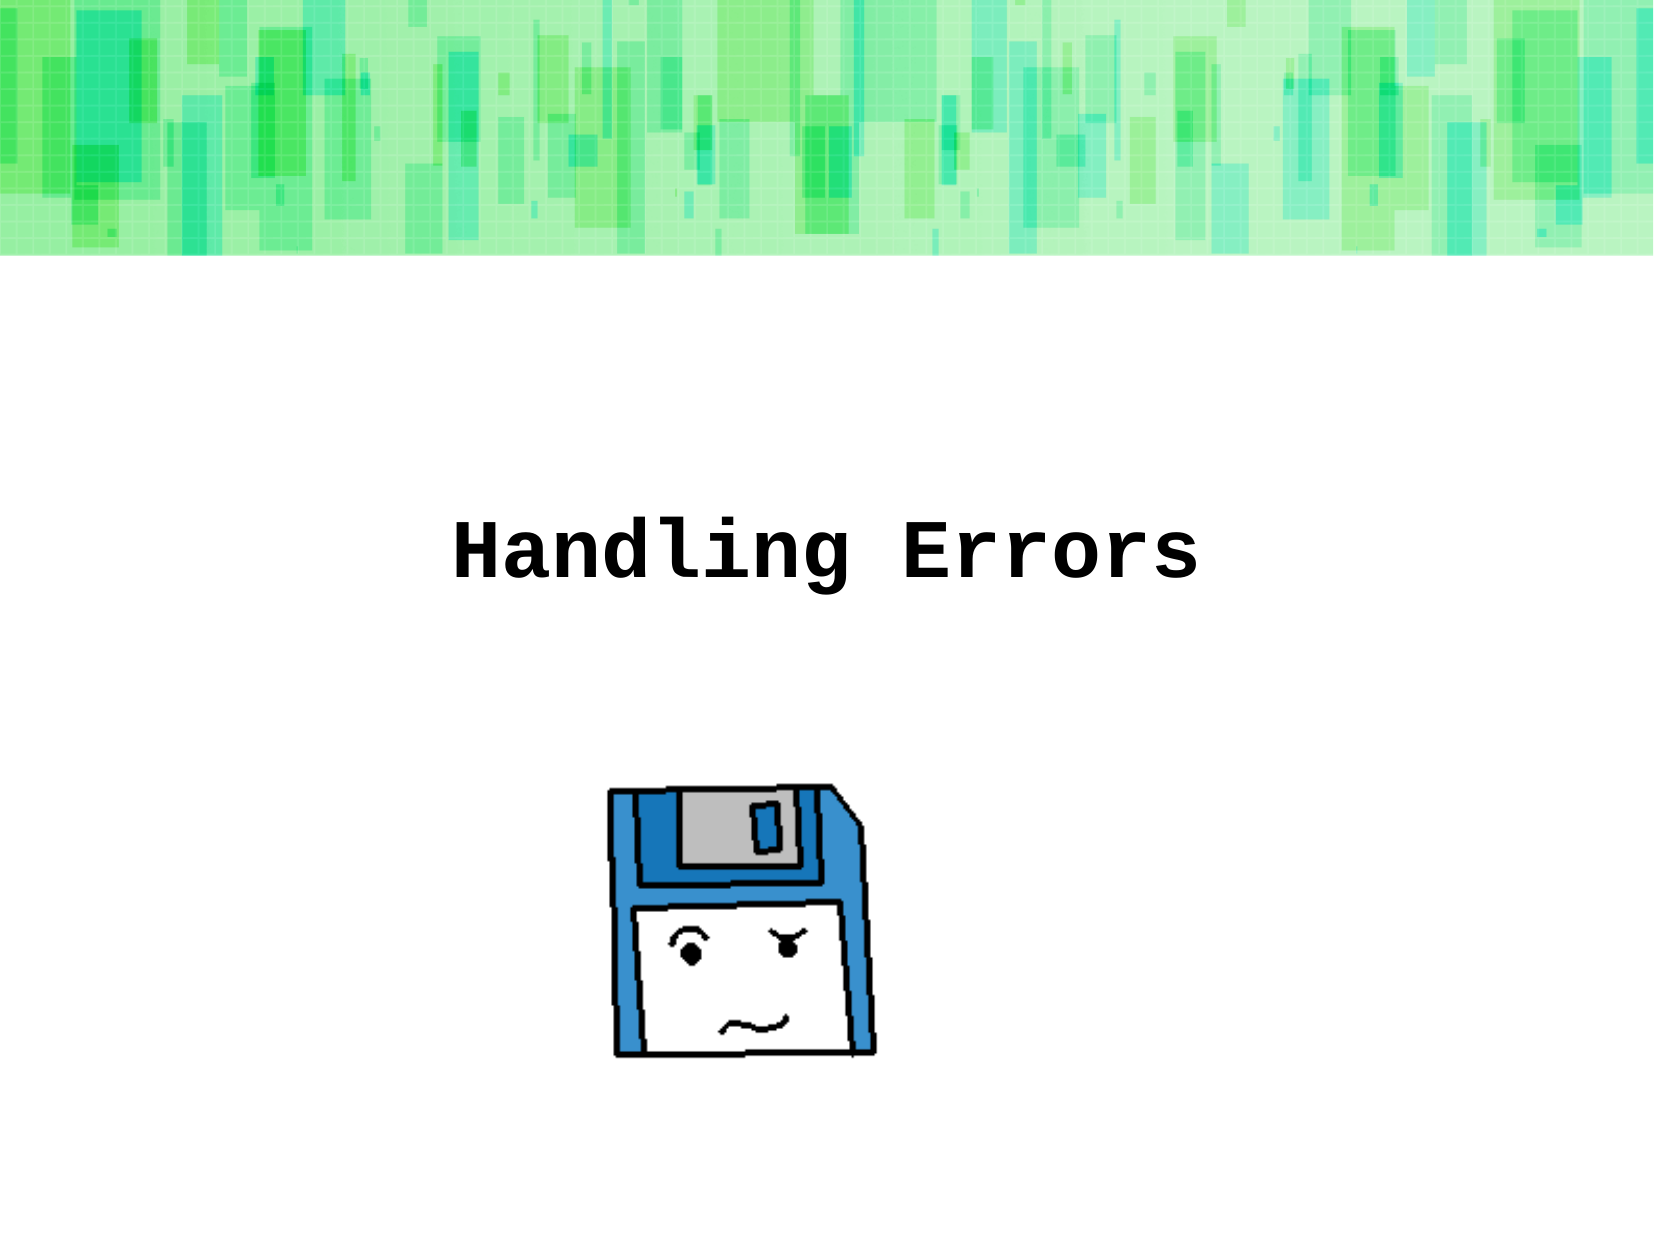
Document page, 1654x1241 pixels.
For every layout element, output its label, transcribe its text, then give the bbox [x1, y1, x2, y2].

subtitle Handling Errors [82, 285, 1571, 826]
picture [0, 0, 1654, 1241]
